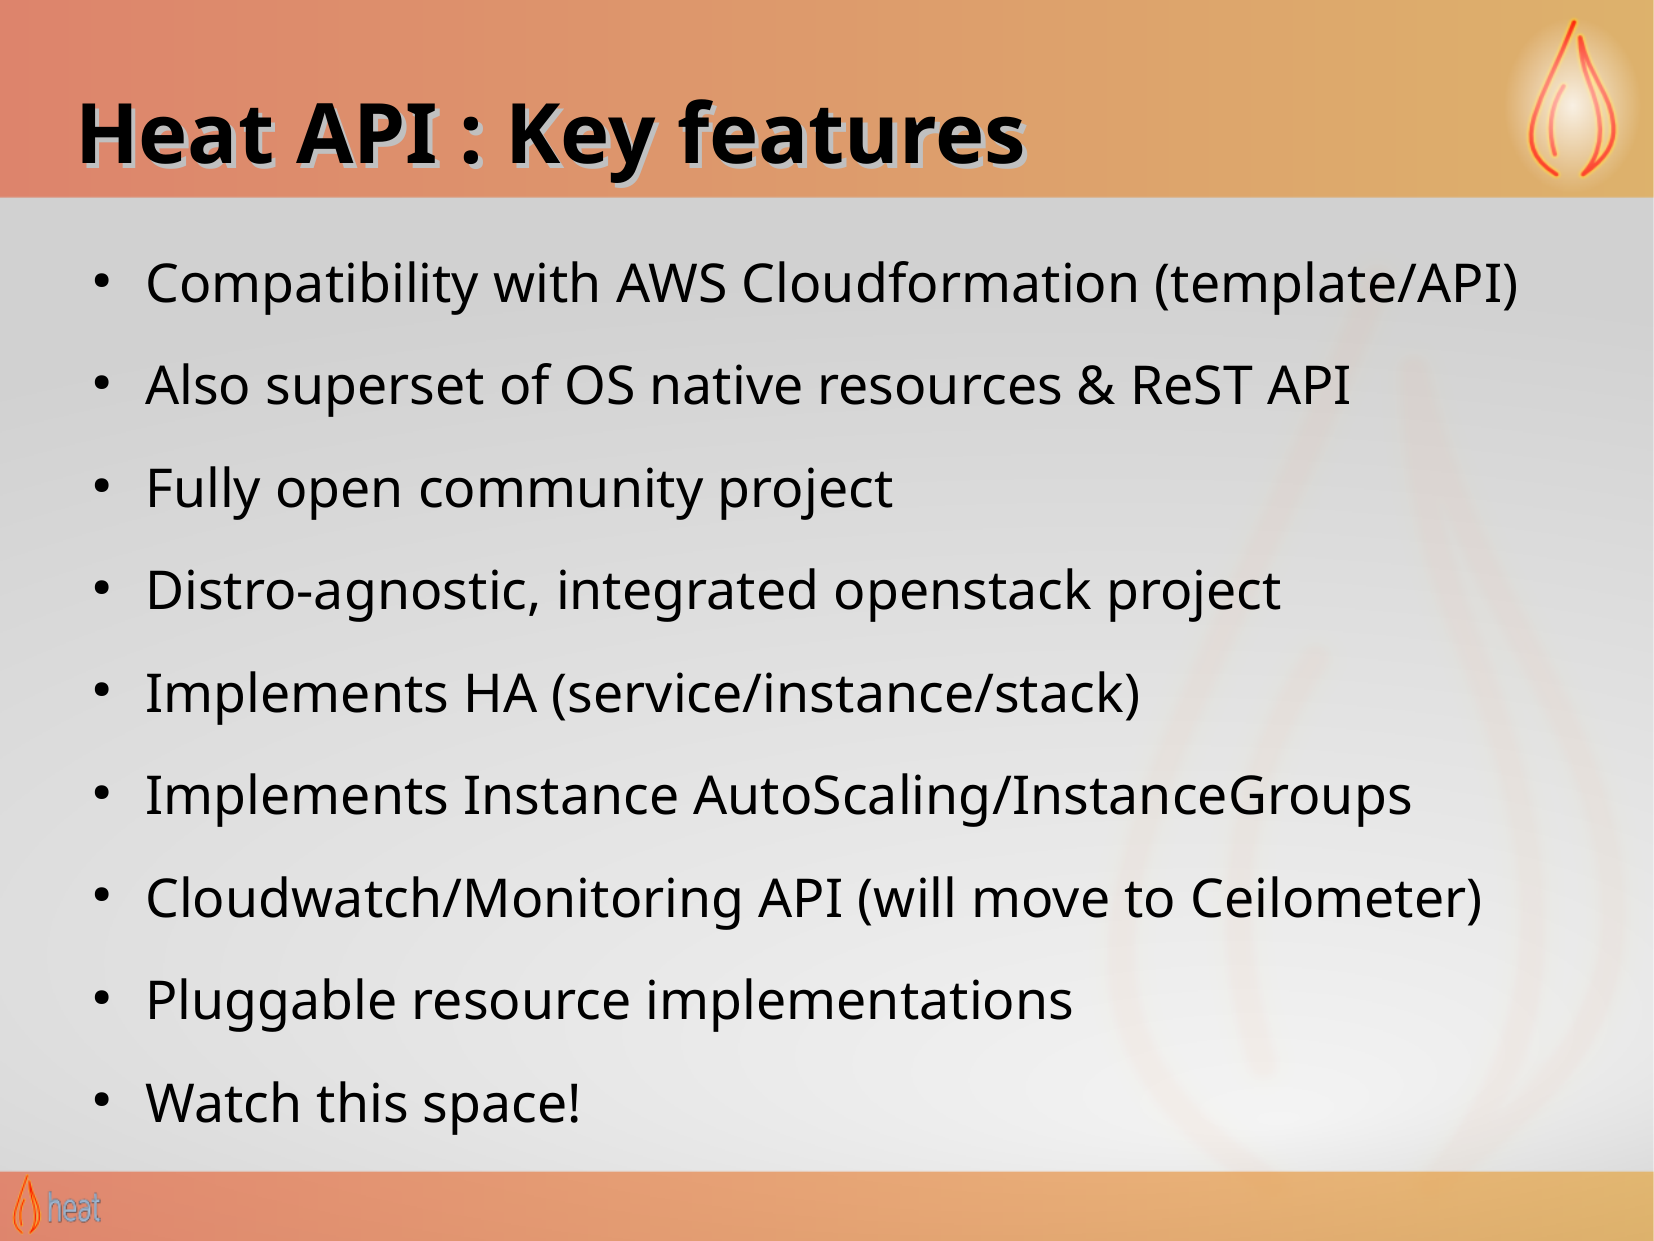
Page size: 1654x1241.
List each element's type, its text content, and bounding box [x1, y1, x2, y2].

title Heat API : Key features [75, 37, 1564, 226]
picture [0, 0, 1654, 1241]
list Compatibility with AWS Cloudformation (template/API) Also superset of OS native resources & ReST API Fully open community project Distro-agnostic, integrated openstack project Implements HA (service/instance/stack) Implements Instance AutoScaling/InstanceGroups Cloudwatch/Monitoring API (will move to Ceilometer) Pluggable resource implementations Watch this space! [75, 244, 1564, 1141]
